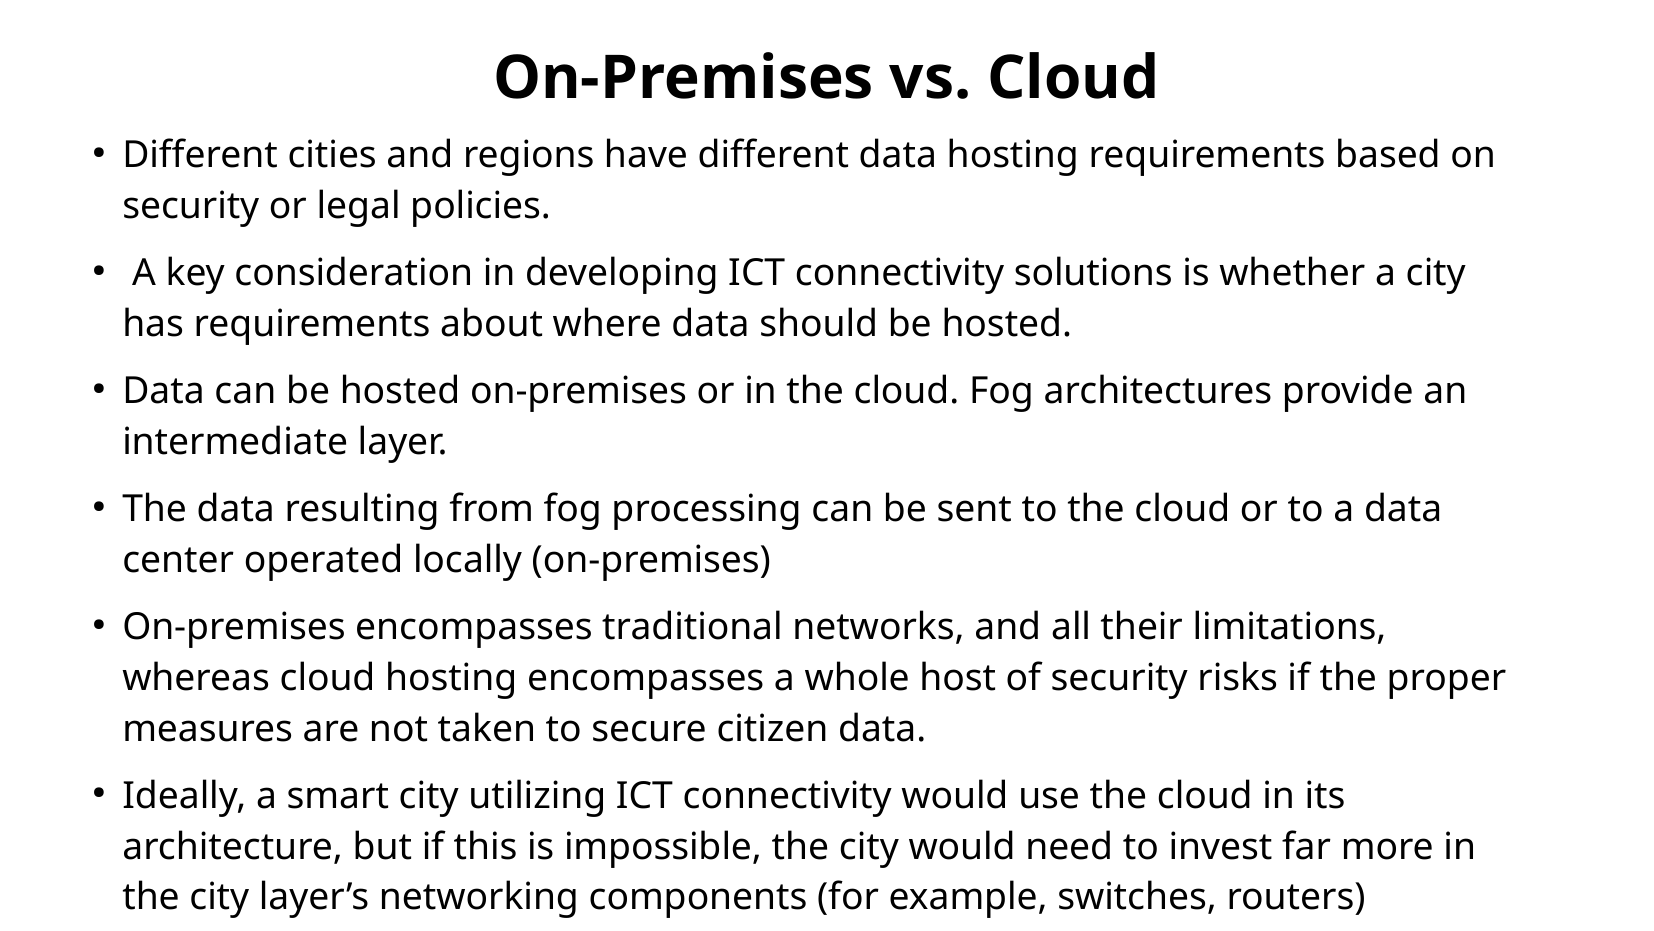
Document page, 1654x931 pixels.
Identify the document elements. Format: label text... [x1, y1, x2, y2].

list Different cities and regions have different data hosting requirements based on security or legal policies. A key consideration in developing ICT connectivity solutions is whether a city has requirements about where data should be hosted. Data can be hosted on-premises or in the cloud. Fog architectures provide an intermediate layer. The data resulting from fog processing can be sent to the cloud or to a data center operated locally (on-premises) On-premises encompasses traditional networks, and all their limitations, whereas cloud hosting encompasses a whole host of security risks if the proper measures are not taken to secure citizen data. Ideally, a smart city utilizing ICT connectivity would use the cloud in its architecture, but if this is impossible, the city would need to invest far more in the city layer’s networking components (for example, switches, routers) [82, 128, 1538, 931]
title On-Premises vs. Cloud [82, 21, 1571, 129]
